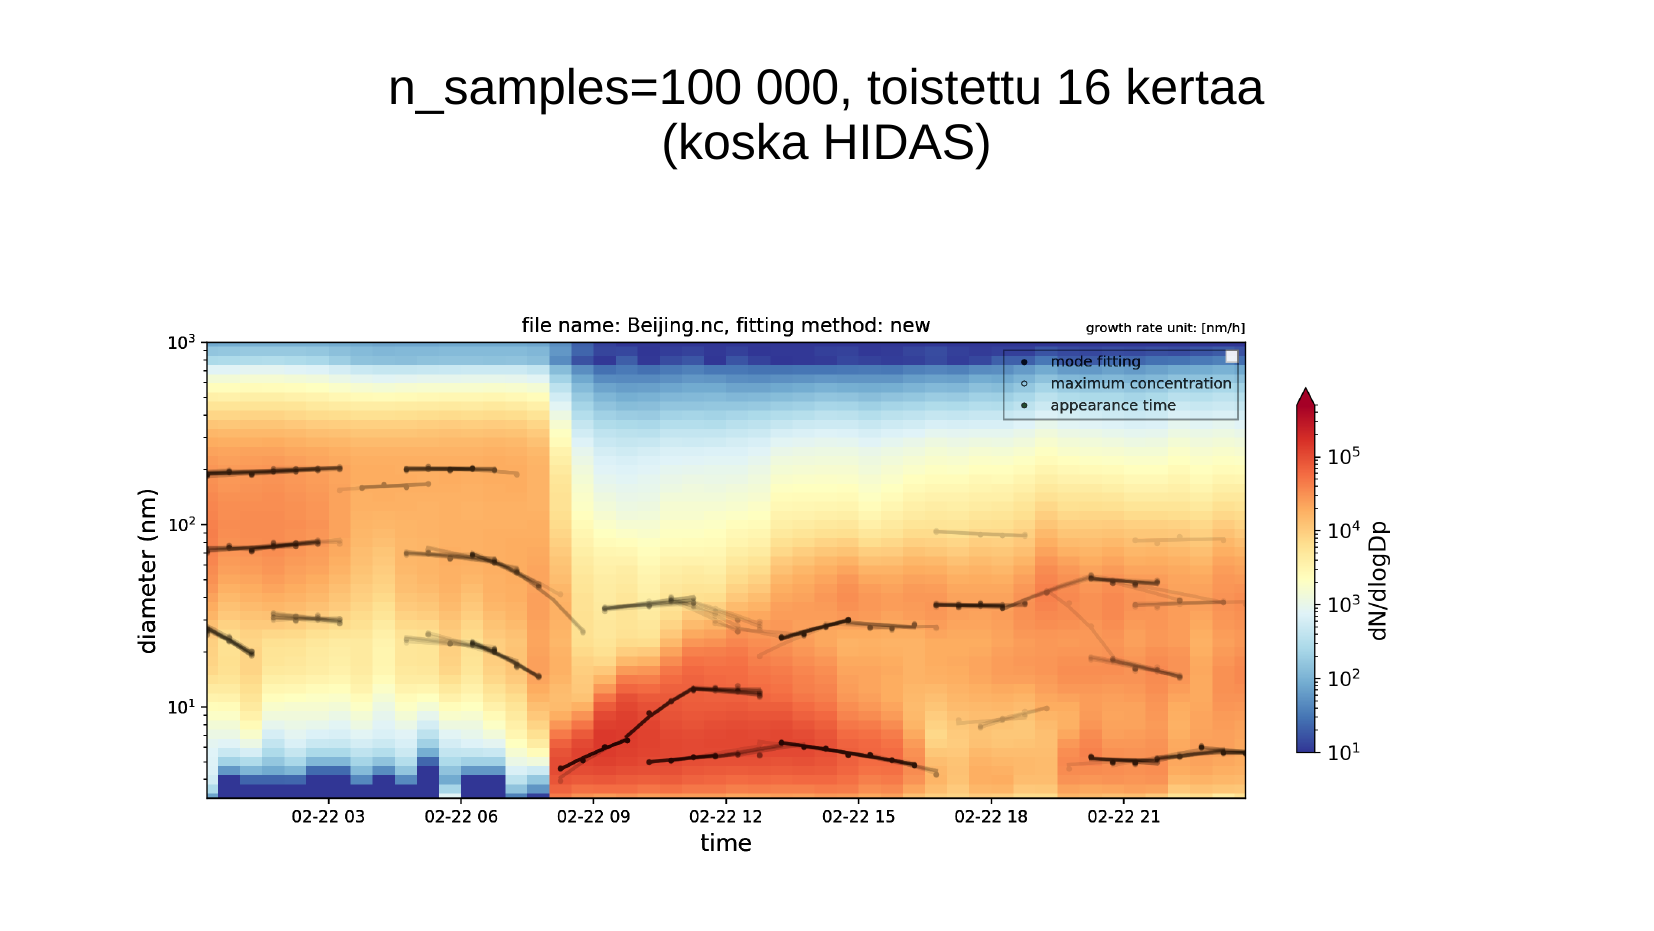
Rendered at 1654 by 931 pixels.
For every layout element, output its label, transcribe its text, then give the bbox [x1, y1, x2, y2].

picture [0, 271, 1654, 863]
title n_samples=100 000, toistettu 16 kertaa (koska HIDAS) [82, 37, 1571, 193]
